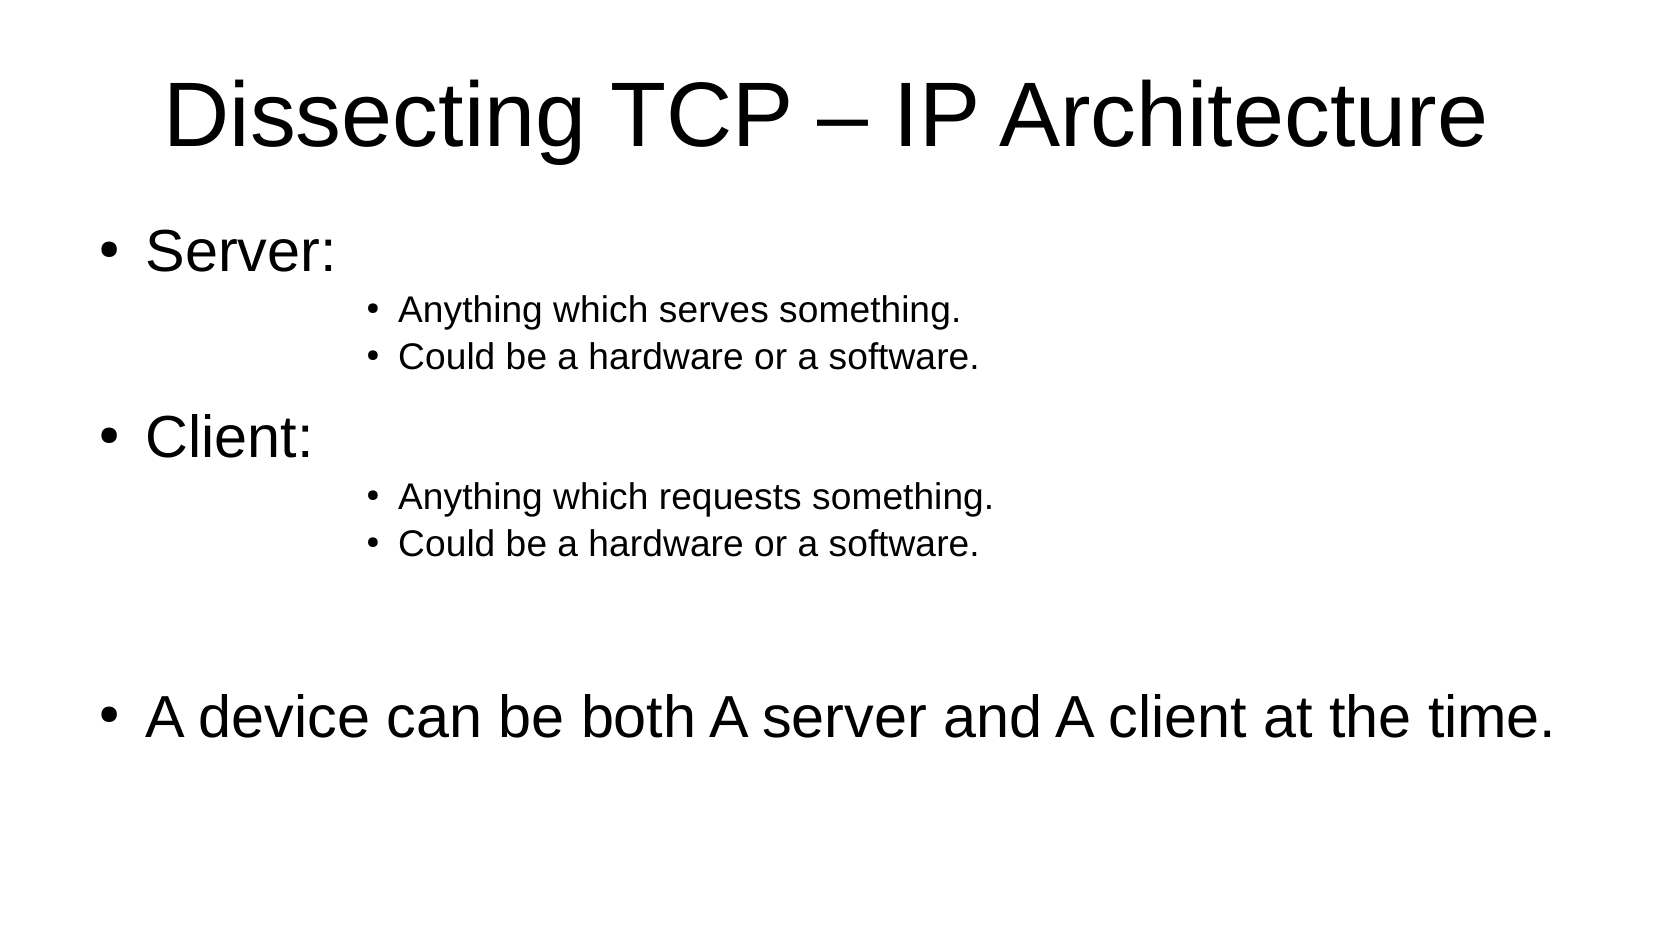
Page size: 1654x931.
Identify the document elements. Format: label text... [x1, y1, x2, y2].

list Server: Anything which serves something. Could be a hardware or a software. Client: Anything which requests something. Could be a hardware or a software. A device can be both A server and A client at the time. [82, 217, 1571, 758]
title Dissecting TCP – IP Architecture [82, 37, 1571, 193]
